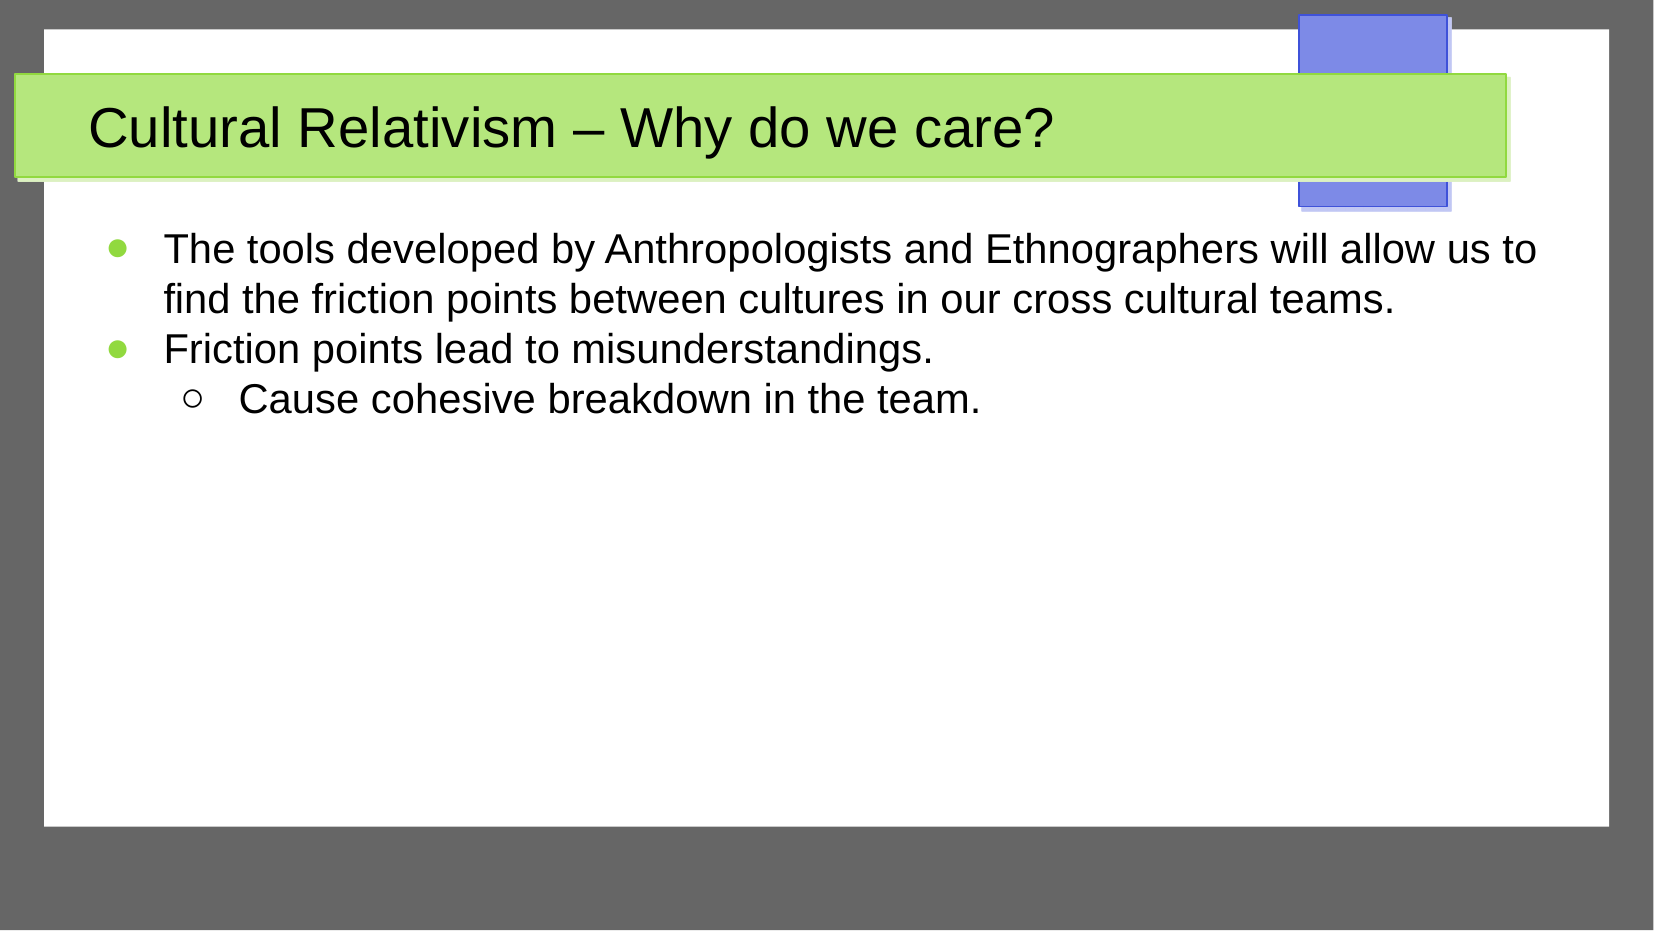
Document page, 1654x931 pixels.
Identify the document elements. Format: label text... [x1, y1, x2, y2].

text_box The tools developed by Anthropologists and Ethnographers will allow us to find the friction points between cultures in our cross cultural teams. Friction points lead to misunderstandings. Cause cohesive breakdown in the team. [88, 221, 1565, 812]
text_box Cultural Relativism – Why do we care? [88, 73, 1506, 178]
